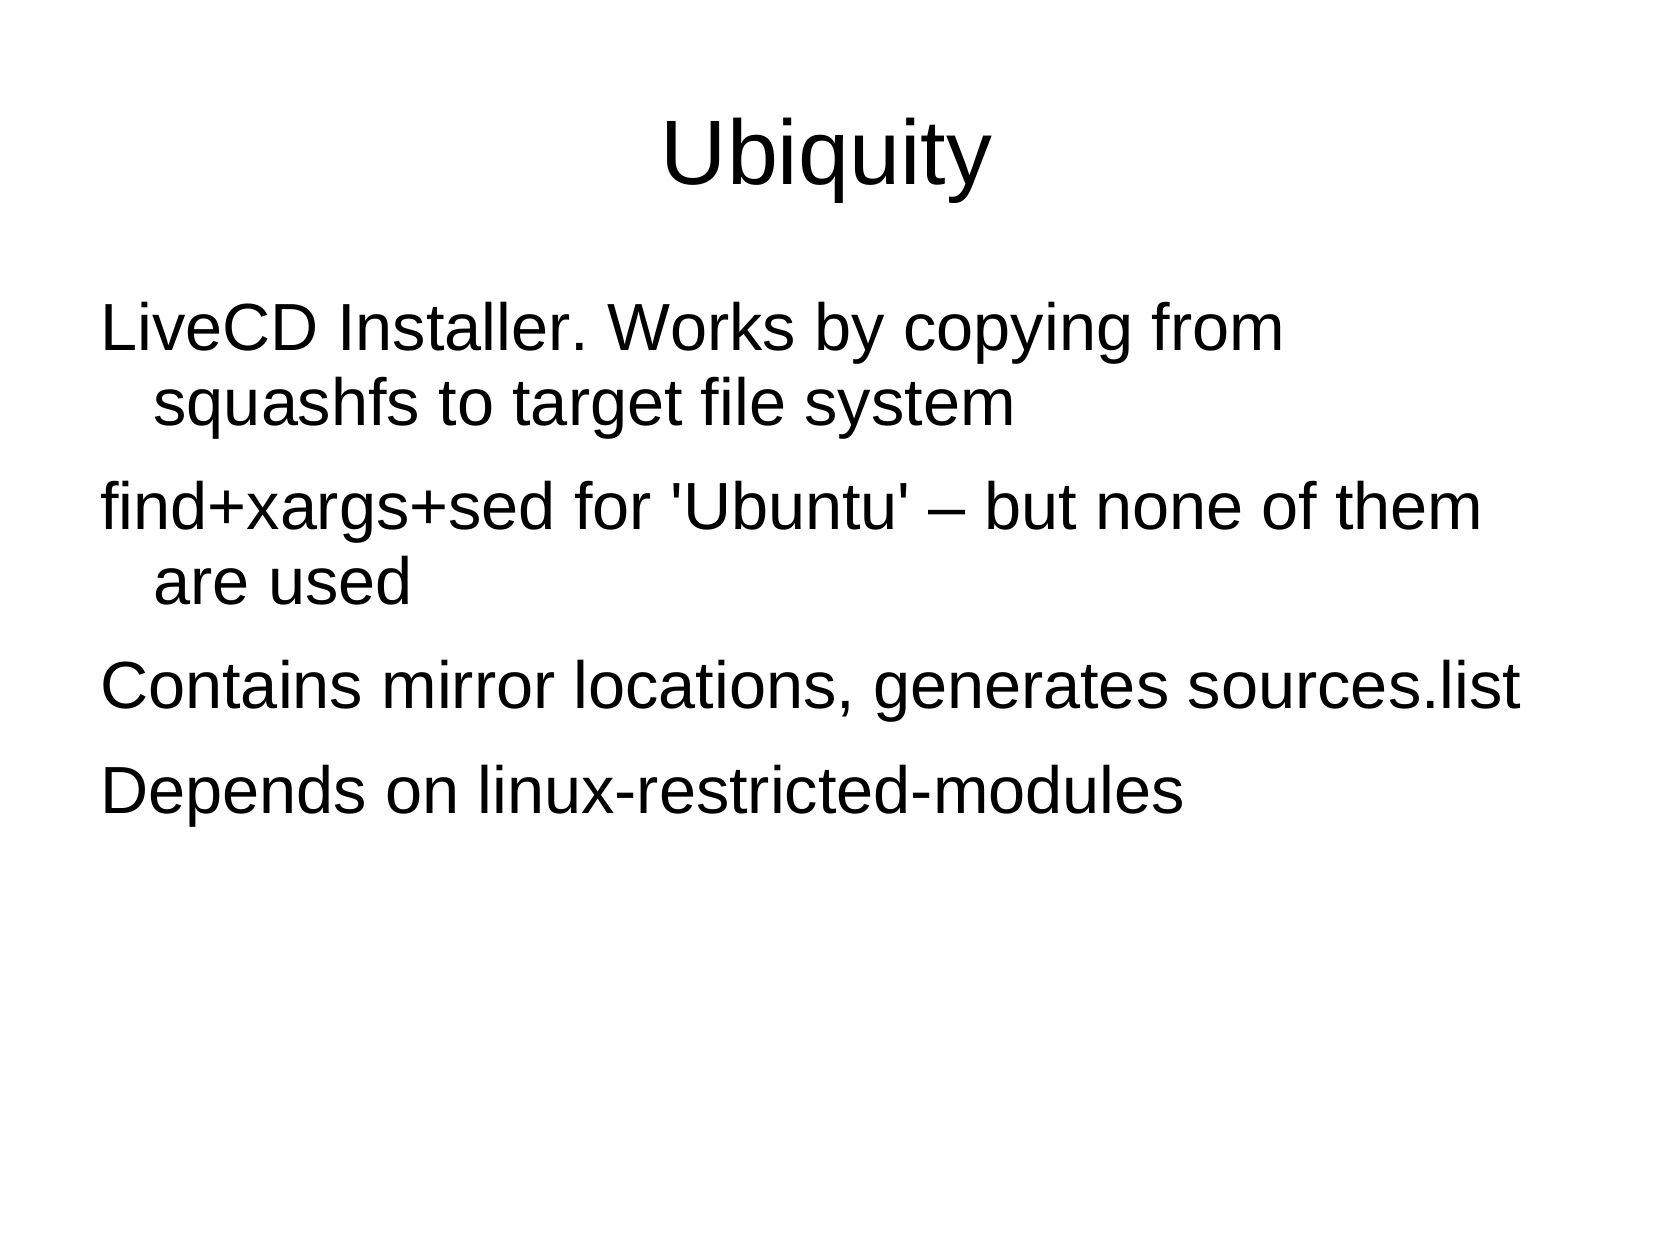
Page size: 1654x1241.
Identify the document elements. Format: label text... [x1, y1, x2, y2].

list LiveCD Installer. Works by copying from squashfs to target file system find+xargs+sed for 'Ubuntu' – but none of them are used Contains mirror locations, generates sources.list Depends on linux-restricted-modules [82, 290, 1571, 1109]
title Ubiquity [82, 49, 1571, 257]
